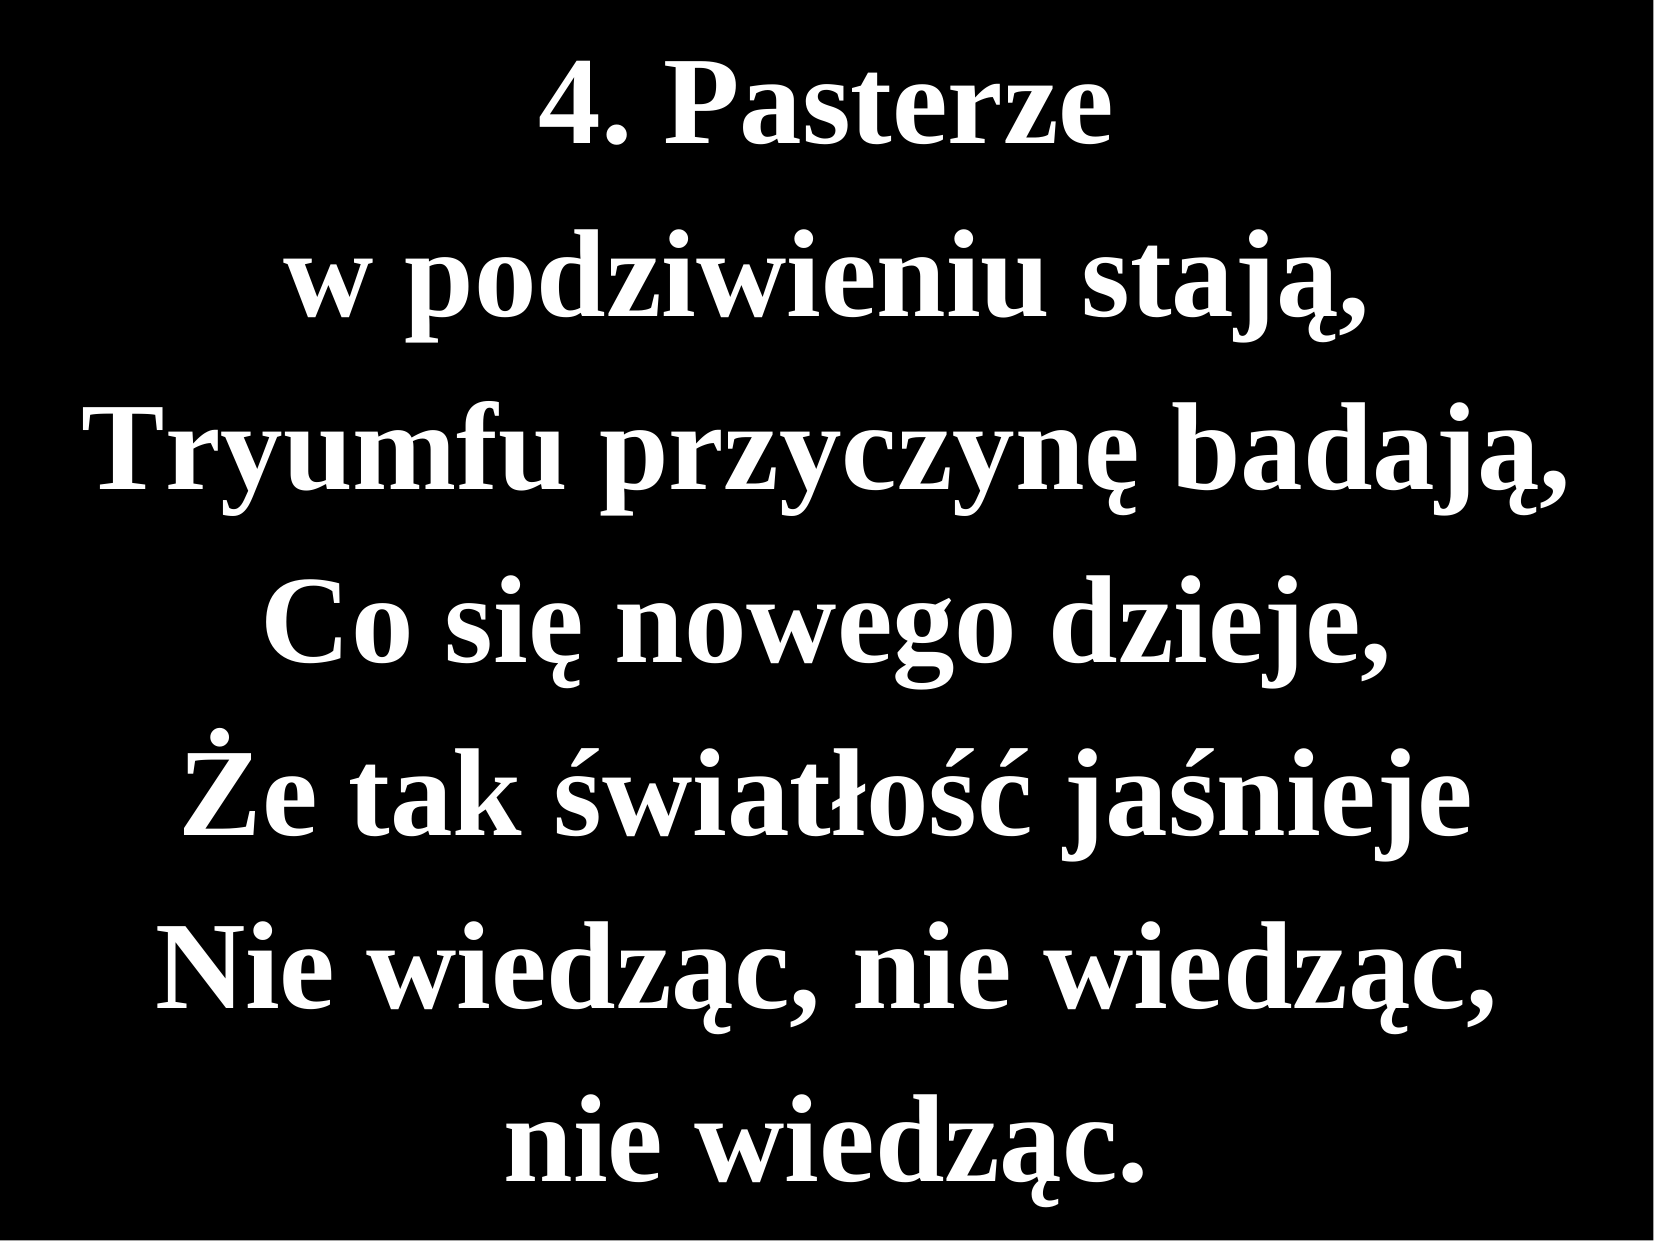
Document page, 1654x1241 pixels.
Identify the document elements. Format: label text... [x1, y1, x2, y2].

title 4. Pasterze ppp w podziwieniu stają, ppp Tryumfu przyczynę badają, ppp Co się nowego dzieje, ppp Że tak światłość jaśnieje ppp Nie wiedząc, nie wiedząc, ppp nie wiedząc. [0, 0, 1654, 1241]
